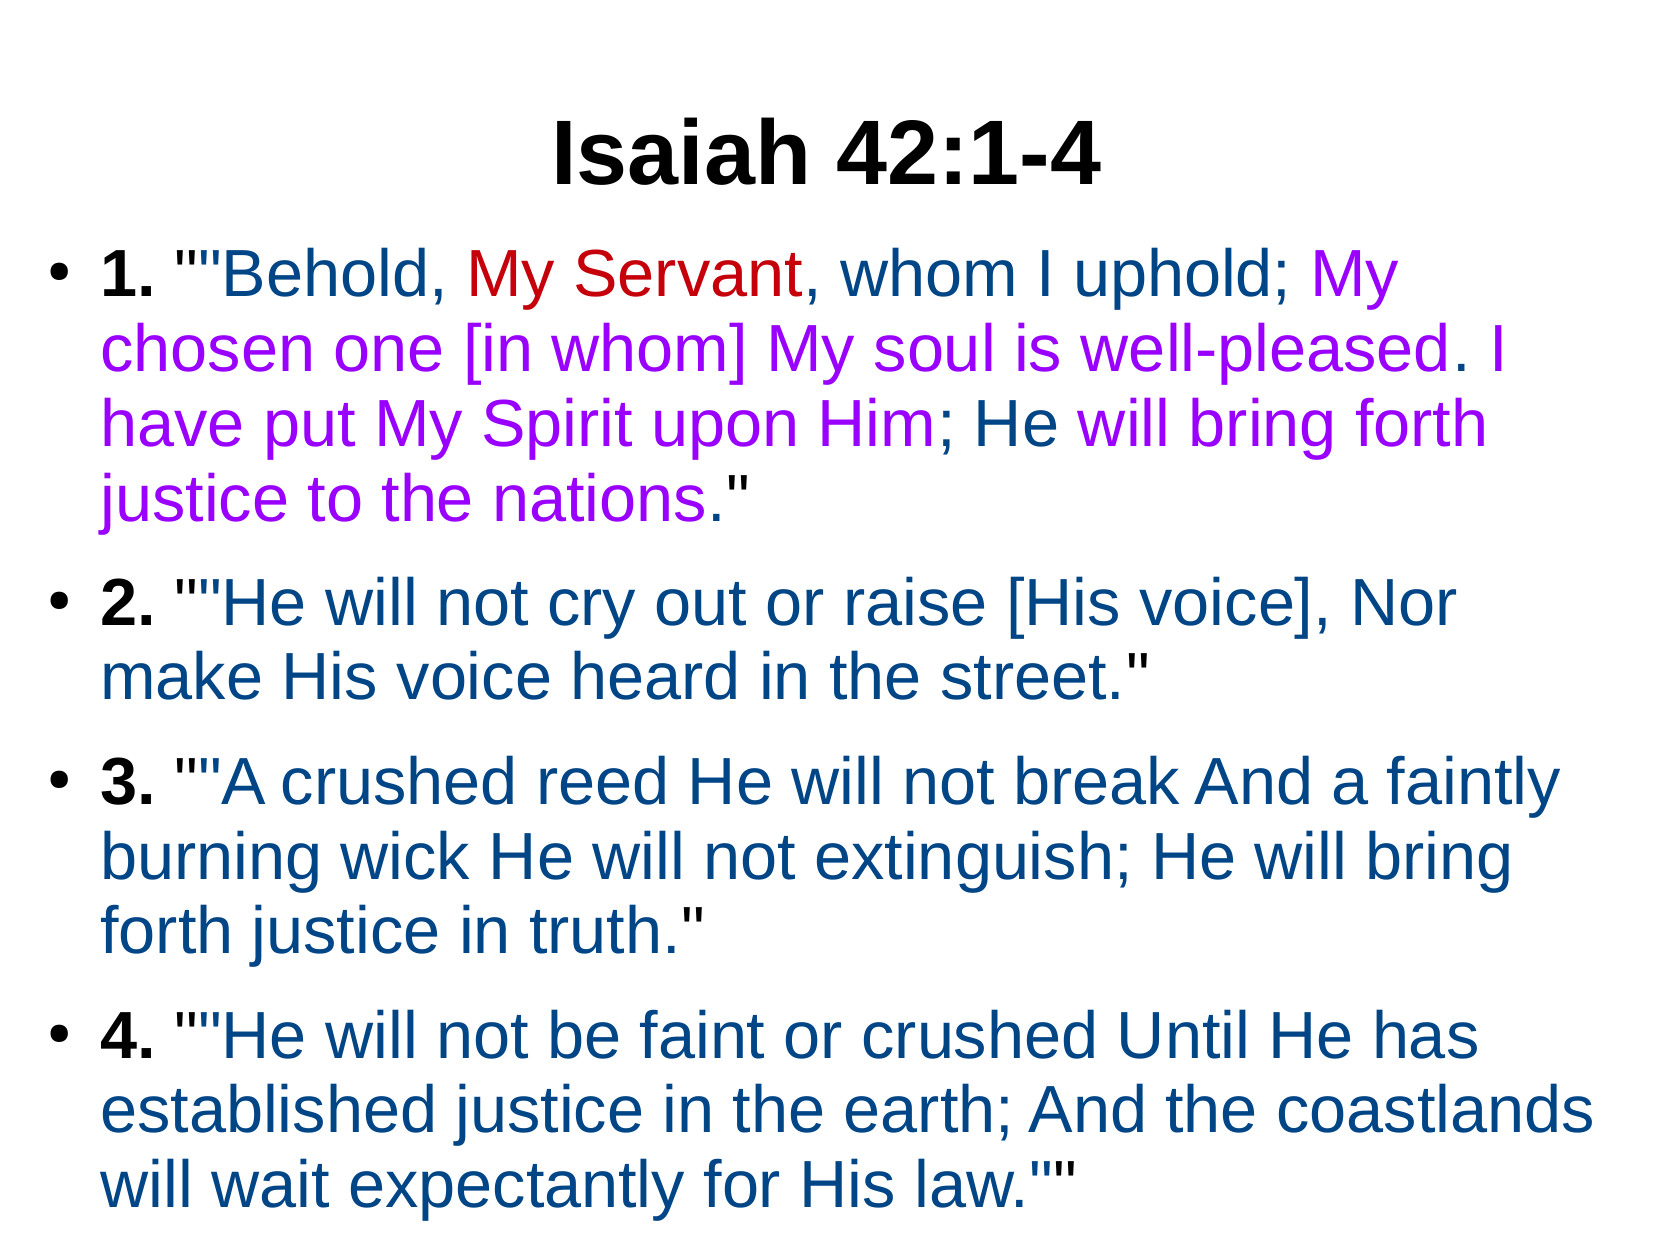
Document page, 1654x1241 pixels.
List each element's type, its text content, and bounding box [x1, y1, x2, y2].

list 1. ""Behold, My Servant, whom I uphold; My chosen one [in whom] My soul is well-pleased. I have put My Spirit upon Him; He will bring forth justice to the nations." 2. ""He will not cry out or raise [His voice], Nor make His voice heard in the street." 3. ""A crushed reed He will not break And a faintly burning wick He will not extinguish; He will bring forth justice in truth." 4. ""He will not be faint or crushed Until He has established justice in the earth; And the coastlands will wait expectantly for His law."" [29, 236, 1625, 1223]
title Isaiah 42:1-4 [82, 49, 1571, 236]
